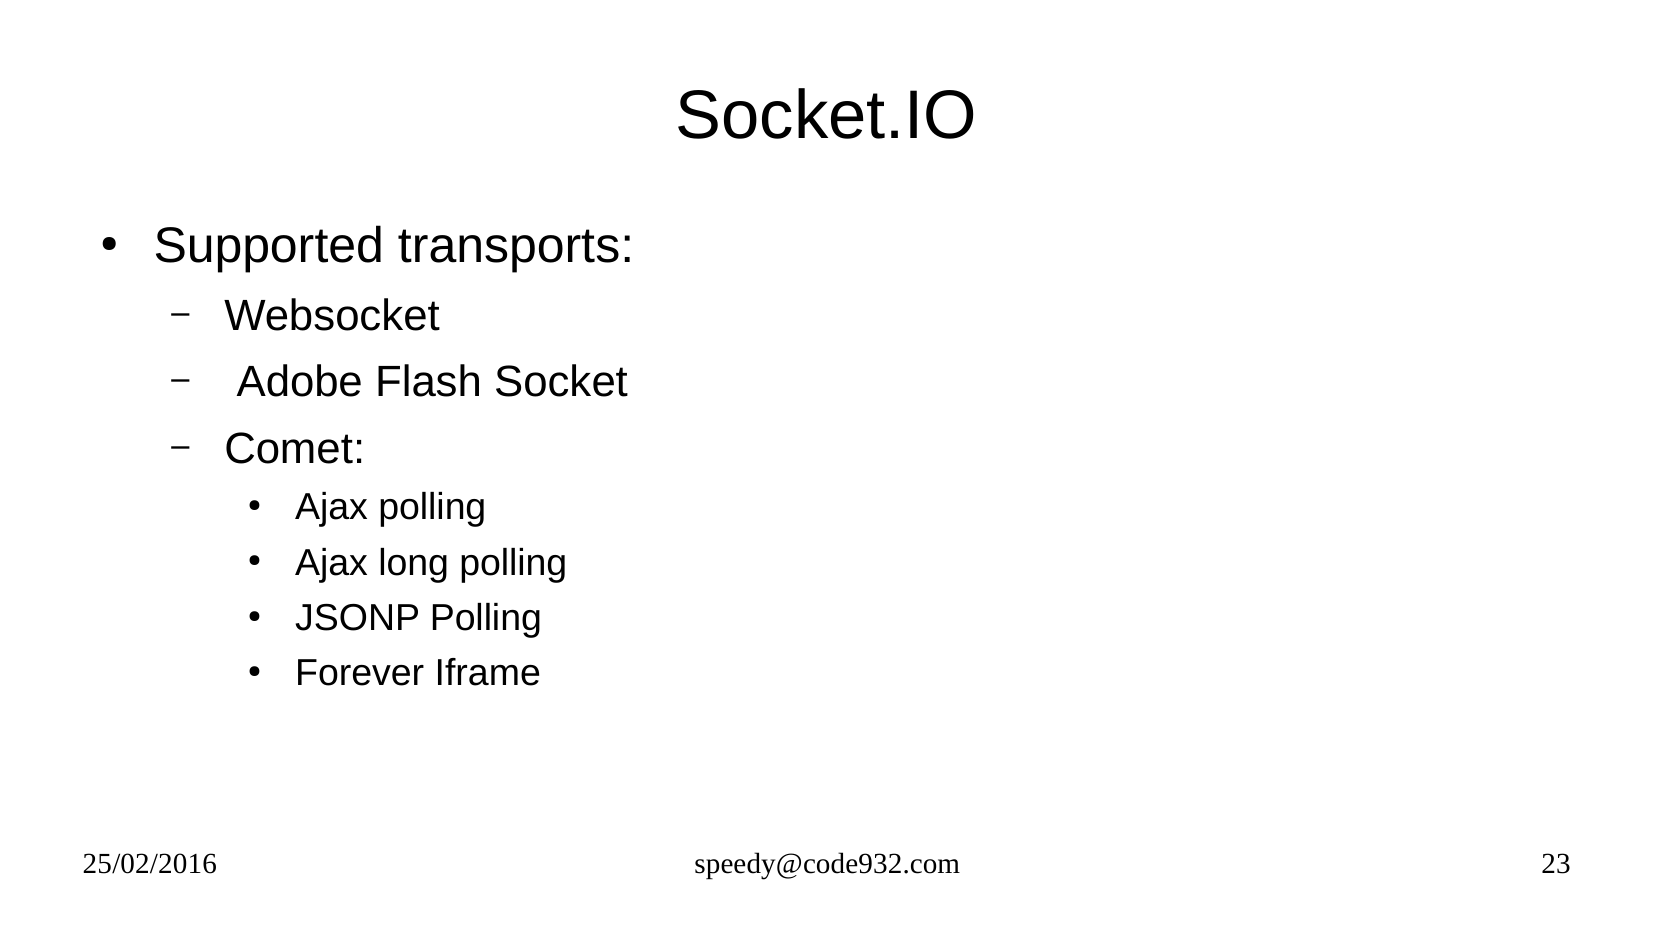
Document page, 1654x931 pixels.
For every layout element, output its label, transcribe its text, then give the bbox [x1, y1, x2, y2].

title Socket.IO [82, 37, 1571, 193]
list Supported transports: Websocket Adobe Flash Socket Comet: Ajax polling Ajax long polling JSONP Polling Forever Iframe [82, 217, 1571, 758]
